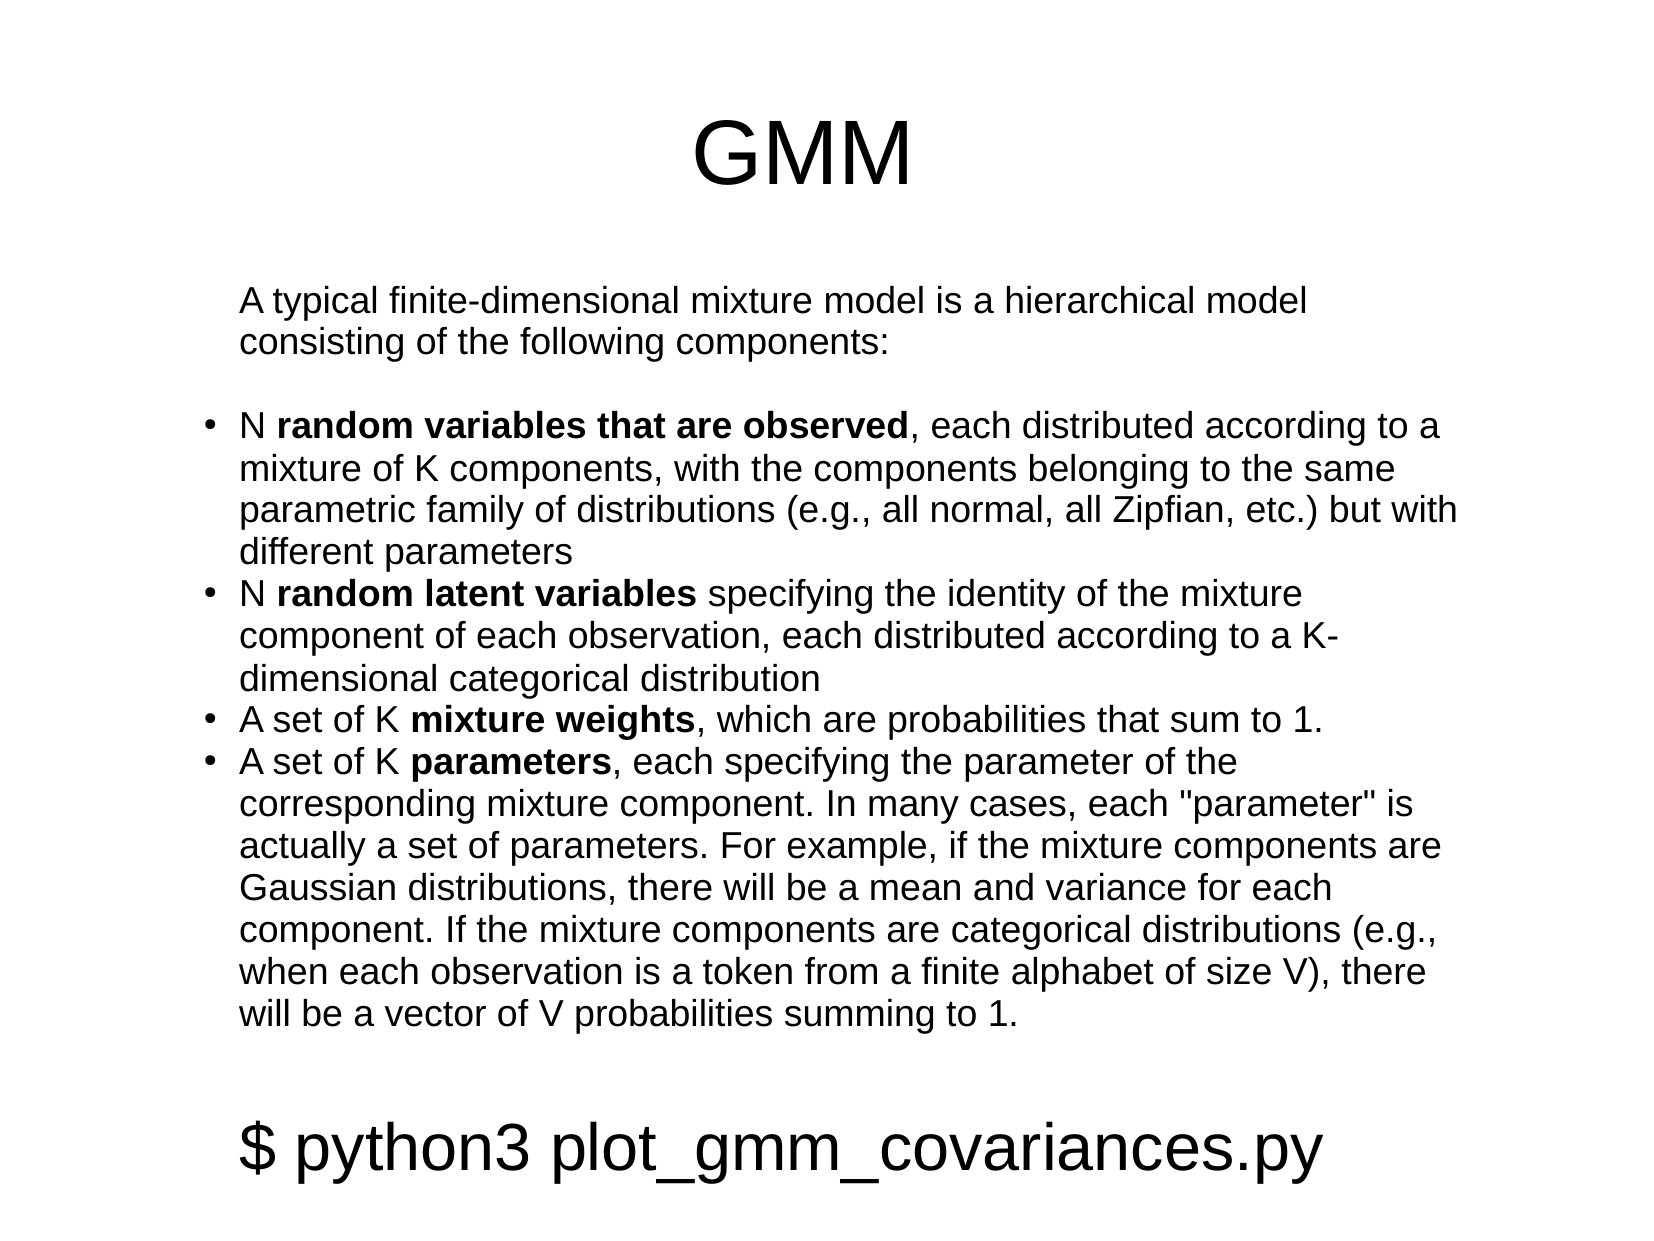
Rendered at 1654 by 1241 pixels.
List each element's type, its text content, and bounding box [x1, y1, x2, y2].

title GMM [59, 49, 1548, 257]
text_box A typical finite-dimensional mixture model is a hierarchical model consisting of the following components: N random variables that are observed, each distributed according to a mixture of K components, with the components belonging to the same parametric family of distributions (e.g., all normal, all Zipfian, etc.) but with different parameters N random latent variables specifying the identity of the mixture component of each observation, each distributed according to a K-dimensional categorical distribution A set of K mixture weights, which are probabilities that sum to 1. A set of K parameters, each specifying the parameter of the corresponding mixture component. In many cases, each "parameter" is actually a set of parameters. For example, if the mixture components are Gaussian distributions, there will be a mean and variance for each component. If the mixture components are categorical distributions (e.g., when each observation is a token from a finite alphabet of size V), there will be a vector of V probabilities summing to 1. $ python3 plot_gmm_covariances.py [188, 271, 1489, 1241]
